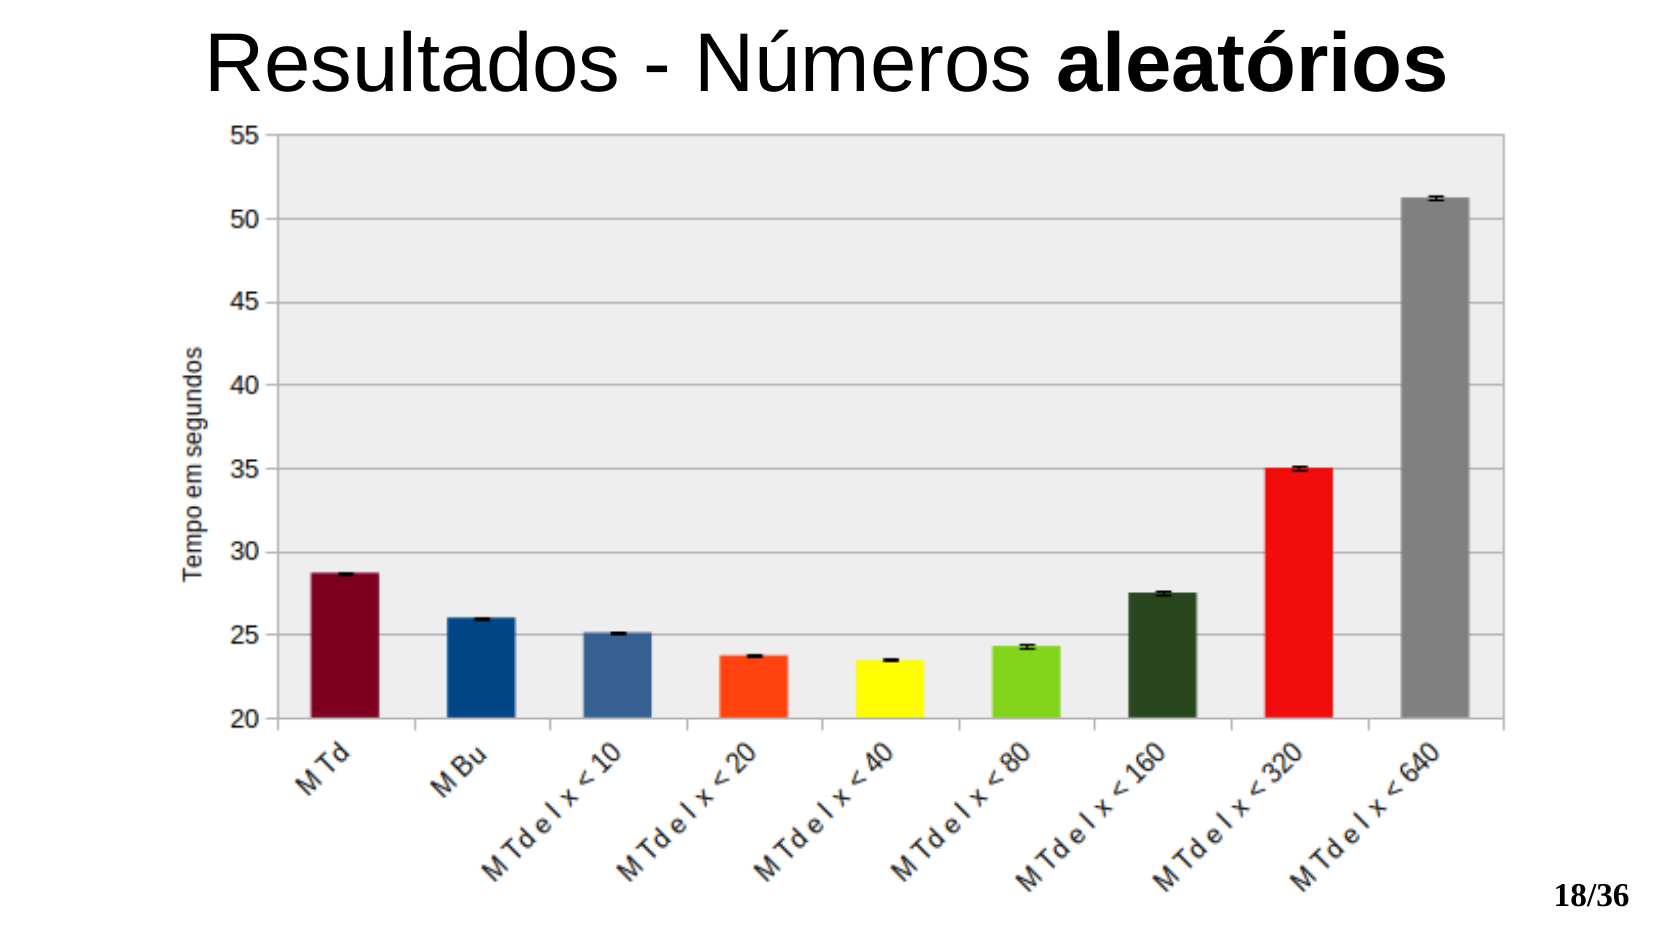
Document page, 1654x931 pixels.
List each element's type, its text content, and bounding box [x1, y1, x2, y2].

title Resultados - Números aleatórios [82, 16, 1571, 110]
picture [122, 118, 1532, 931]
